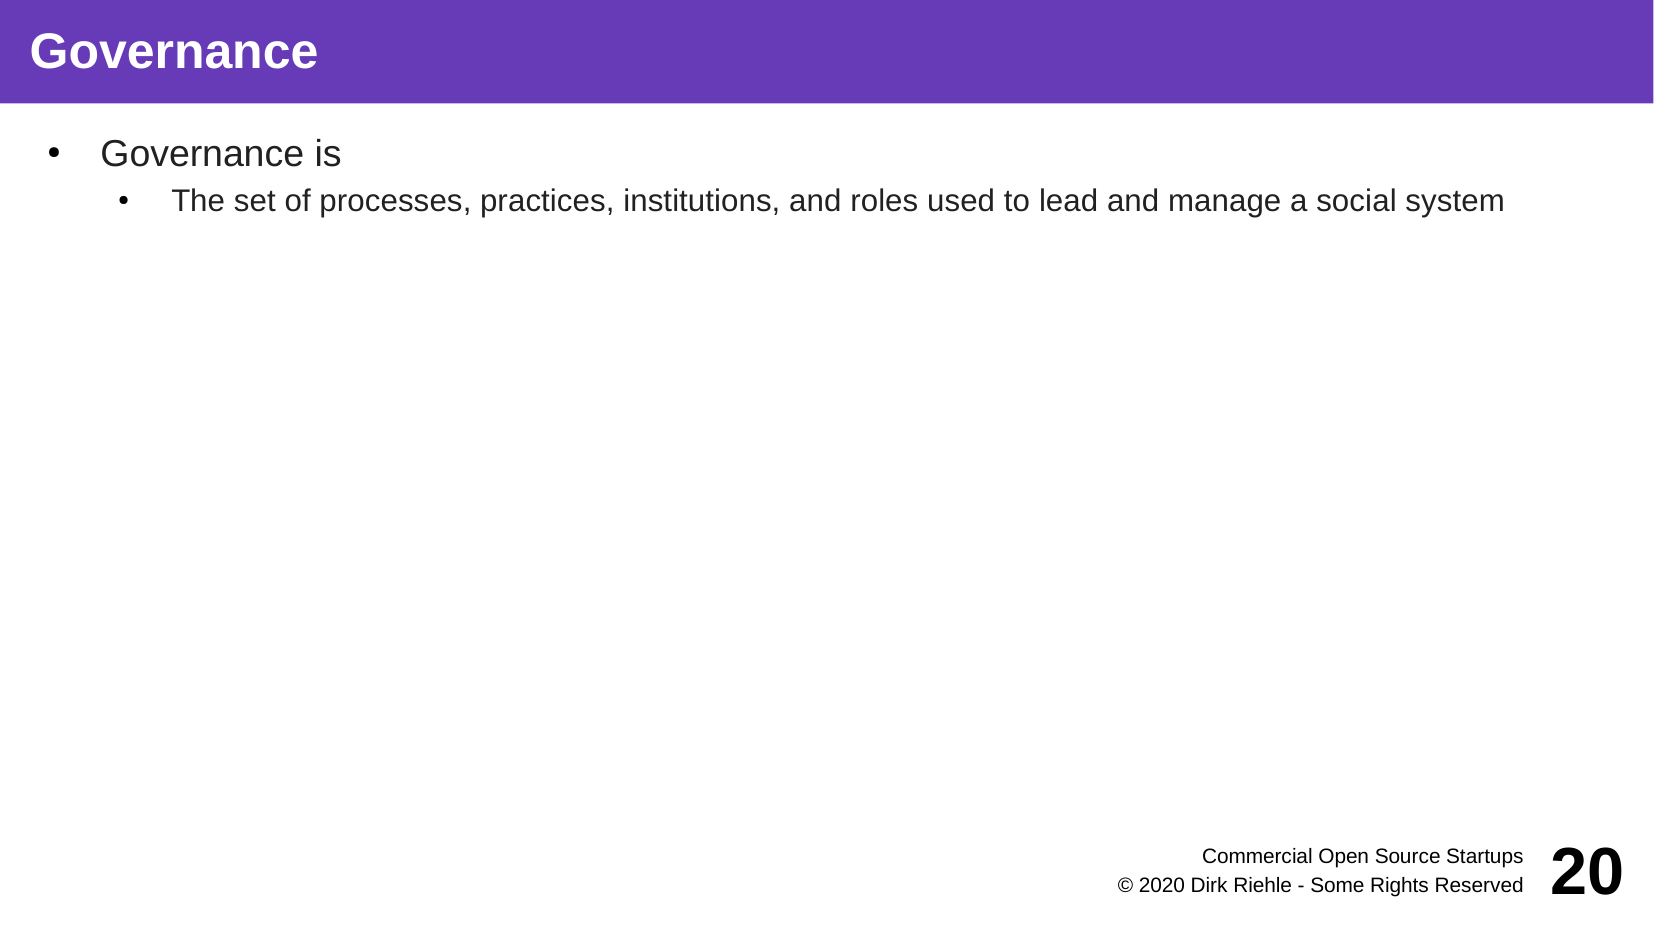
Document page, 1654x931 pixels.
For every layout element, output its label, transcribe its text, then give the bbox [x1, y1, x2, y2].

title Governance [0, 0, 1654, 104]
list Governance is The set of processes, practices, institutions, and roles used to lead and manage a social system [29, 132, 1625, 813]
